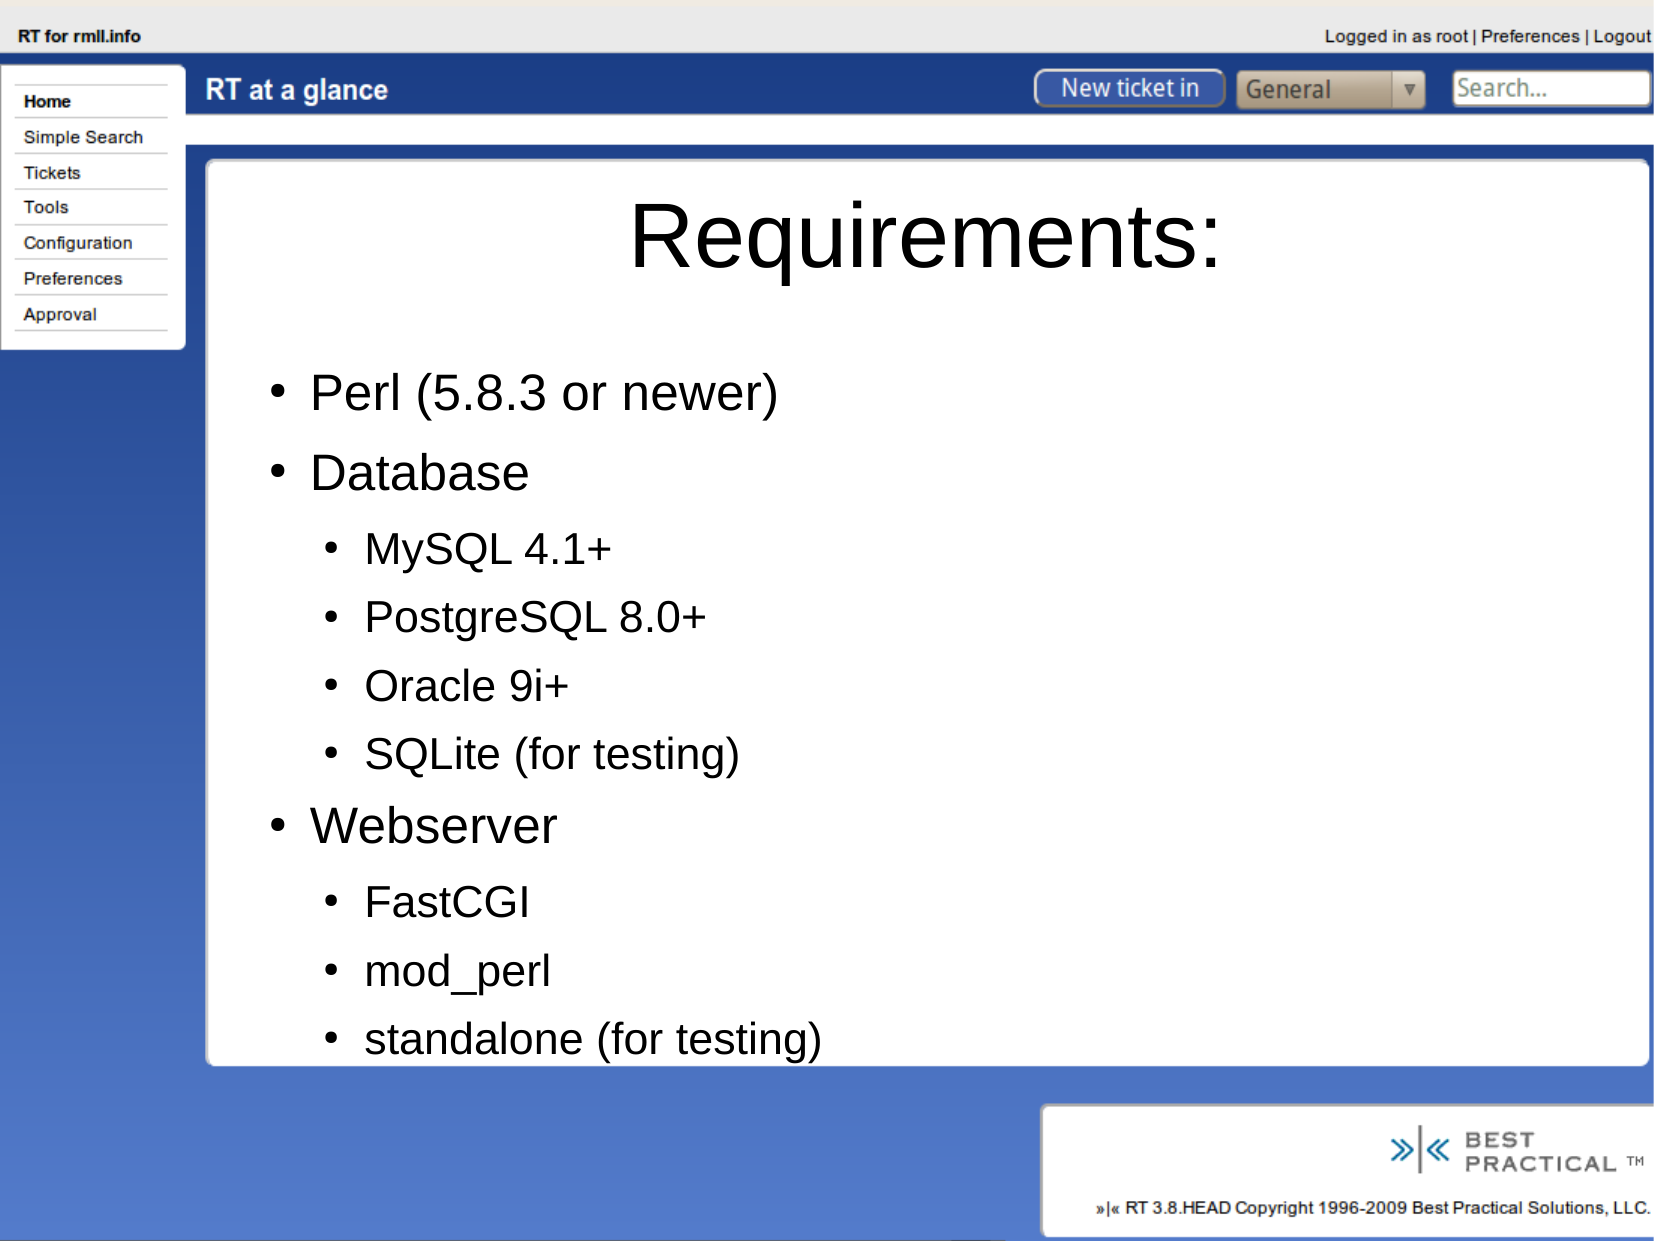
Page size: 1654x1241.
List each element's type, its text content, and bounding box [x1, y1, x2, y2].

picture [468, 0, 1654, 1241]
title Requirements: [211, 135, 1642, 335]
list Perl (5.8.3 or newer) Database MySQL 4.1+ PostgreSQL 8.0+ Oracle 9i+ SQLite (for testing) Webserver FastCGI mod_perl standalone (for testing) [255, 363, 1540, 1070]
